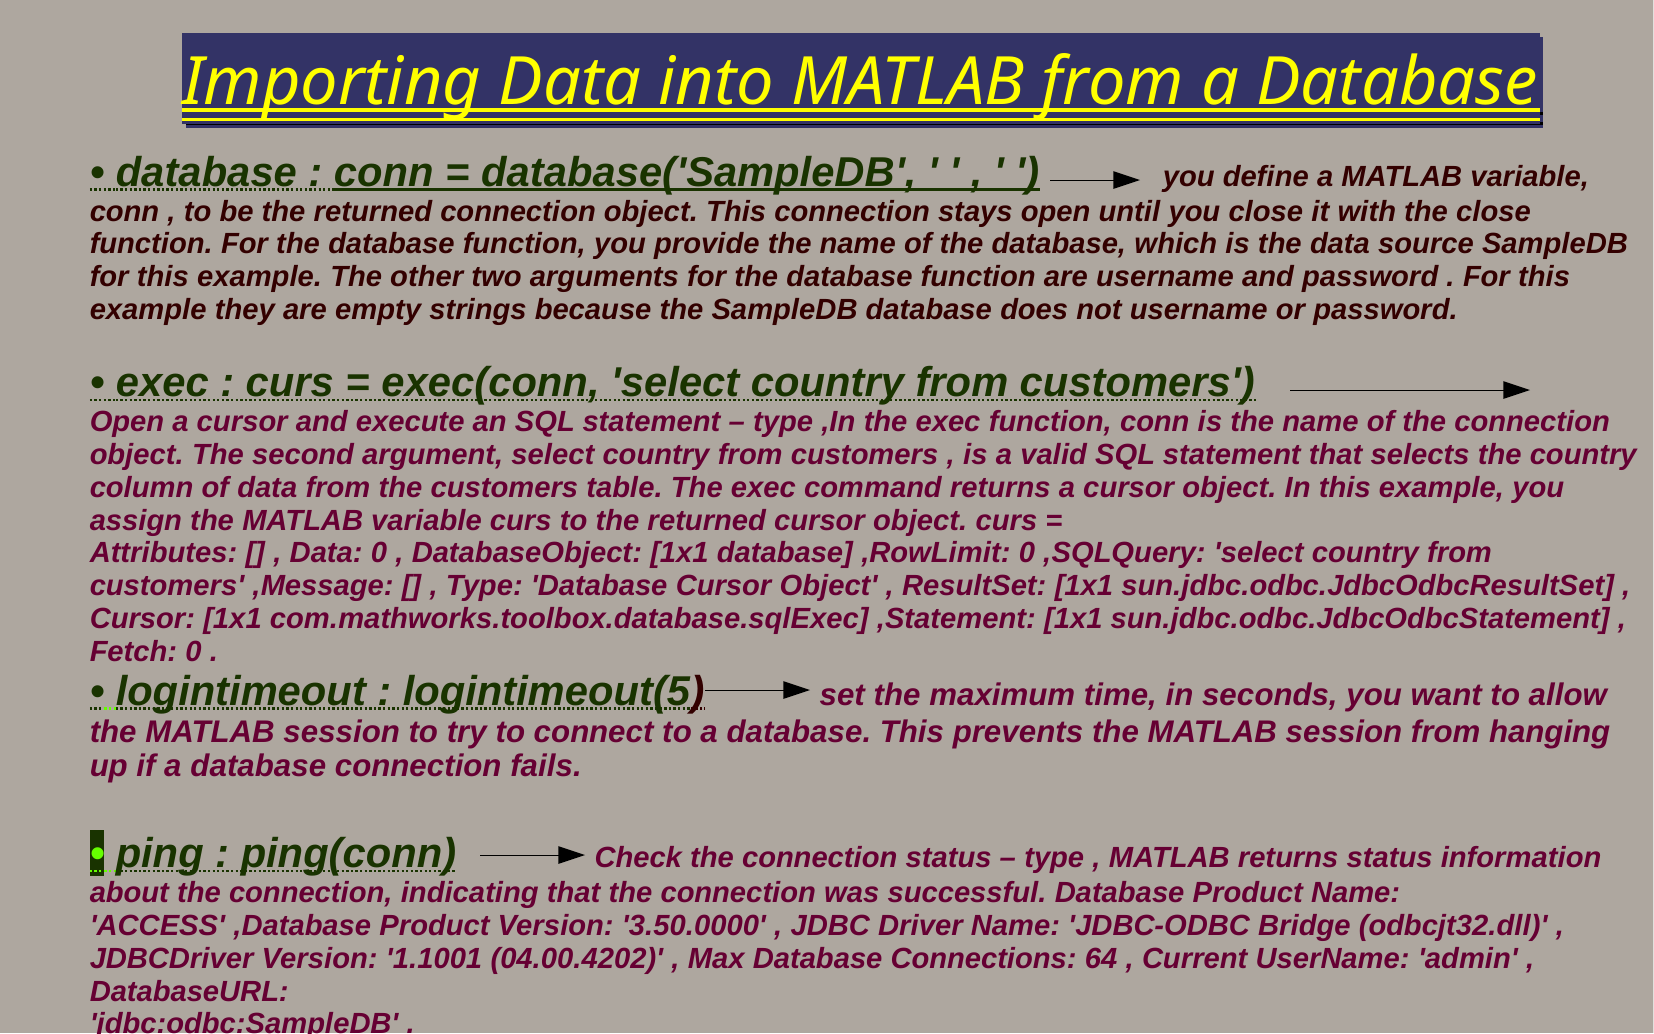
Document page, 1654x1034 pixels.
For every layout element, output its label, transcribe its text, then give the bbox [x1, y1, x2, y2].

text_box • database : conn = database('SampleDB', ' ' , ' ') you define a MATLAB variable, conn , to be the returned connection object. This connection stays open until you close it with the close function. For the database function, you provide the name of the database, which is the data source SampleDB for this example. The other two arguments for the database function are username and password . For this example they are empty strings because the SampleDB database does not username or password. • exec : curs = exec(conn, 'select country from customers') Open a cursor and execute an SQL statement – type ,In the exec function, conn is the name of the connection object. The second argument, select country from customers , is a valid SQL statement that selects the country column of data from the customers table. The exec command returns a cursor object. In this example, you assign the MATLAB variable curs to the returned cursor object. curs = Attributes: [] , Data: 0 , DatabaseObject: [1x1 database] ,RowLimit: 0 ,SQLQuery: 'select country from customers' ,Message: [] , Type: 'Database Cursor Object' , ResultSet: [1x1 sun.jdbc.odbc.JdbcOdbcResultSet] , Cursor: [1x1 com.mathworks.toolbox.database.sqlExec] ,Statement: [1x1 sun.jdbc.odbc.JdbcOdbcStatement] , Fetch: 0 . • logintimeout : logintimeout(5) set the maximum time, in seconds, you want to allow the MATLAB session to try to connect to a database. This prevents the MATLAB session from hanging up if a database connection fails. • ping : ping(conn) Check the connection status – type , MATLAB returns status information about the connection, indicating that the connection was successful. Database Product Name: 'ACCESS' ,Database Product Version: '3.50.0000' , JDBC Driver Name: 'JDBC-ODBC Bridge (odbcjt32.dll)' , JDBCDriver Version: '1.1001 (04.00.4202)' , Max Database Connections: 64 , Current UserName: 'admin' , DatabaseURL: 'jdbc:odbc:SampleDB' . [75, 140, 1654, 1034]
title Importing Data into MATLAB from a Database [116, 0, 1606, 140]
